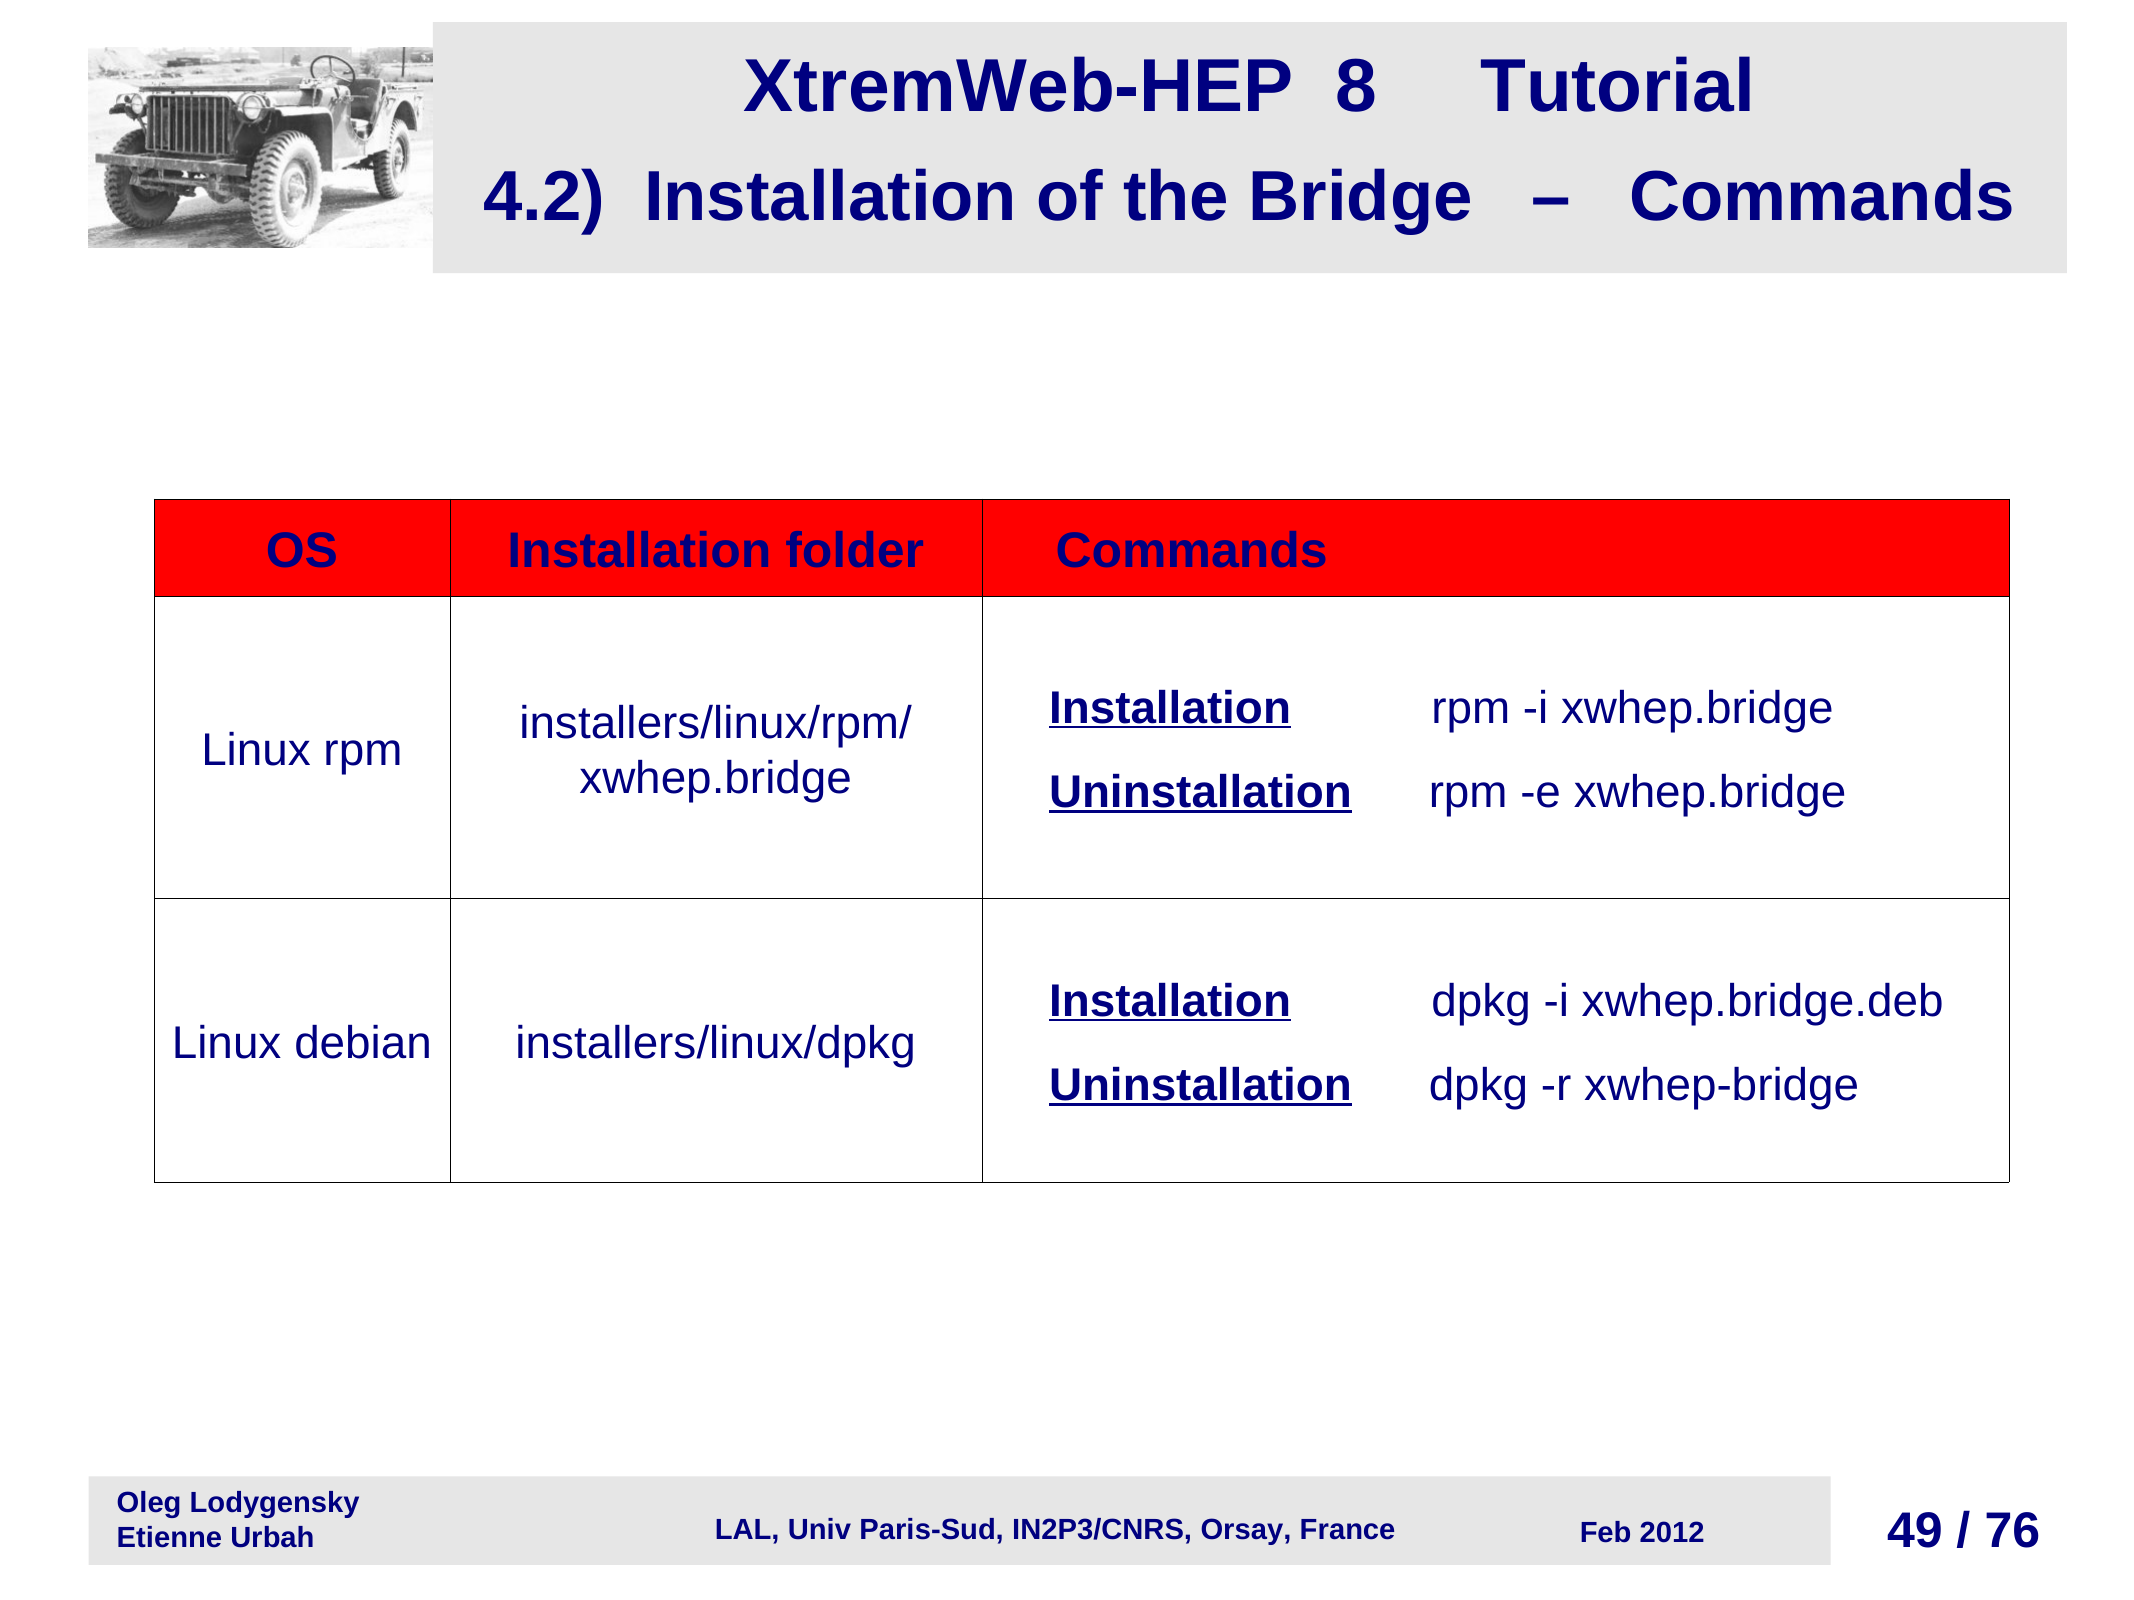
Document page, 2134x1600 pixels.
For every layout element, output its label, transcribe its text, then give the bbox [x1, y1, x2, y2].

table_header OS [155, 500, 450, 596]
table_cell installers/linux/dpkg [451, 899, 982, 1182]
table_cell Linux rpm [155, 597, 450, 898]
table_cell Installation dpkg -i xwhep.bridge.deb Uninstallation dpkg -r xwhep-bridge [983, 899, 2009, 1182]
table_cell Installation rpm -i xwhep.bridge Uninstallation rpm -e xwhep.bridge [983, 597, 2009, 898]
table_header Commands [983, 500, 2009, 596]
table_cell Linux debian [155, 899, 450, 1182]
title 4.2) Installation of the Bridge – Commands [442, 118, 2067, 266]
table_header Installation folder [451, 500, 982, 596]
table_cell installers/linux/rpm/ xwhep.bridge [451, 597, 982, 898]
picture [88, 47, 433, 248]
